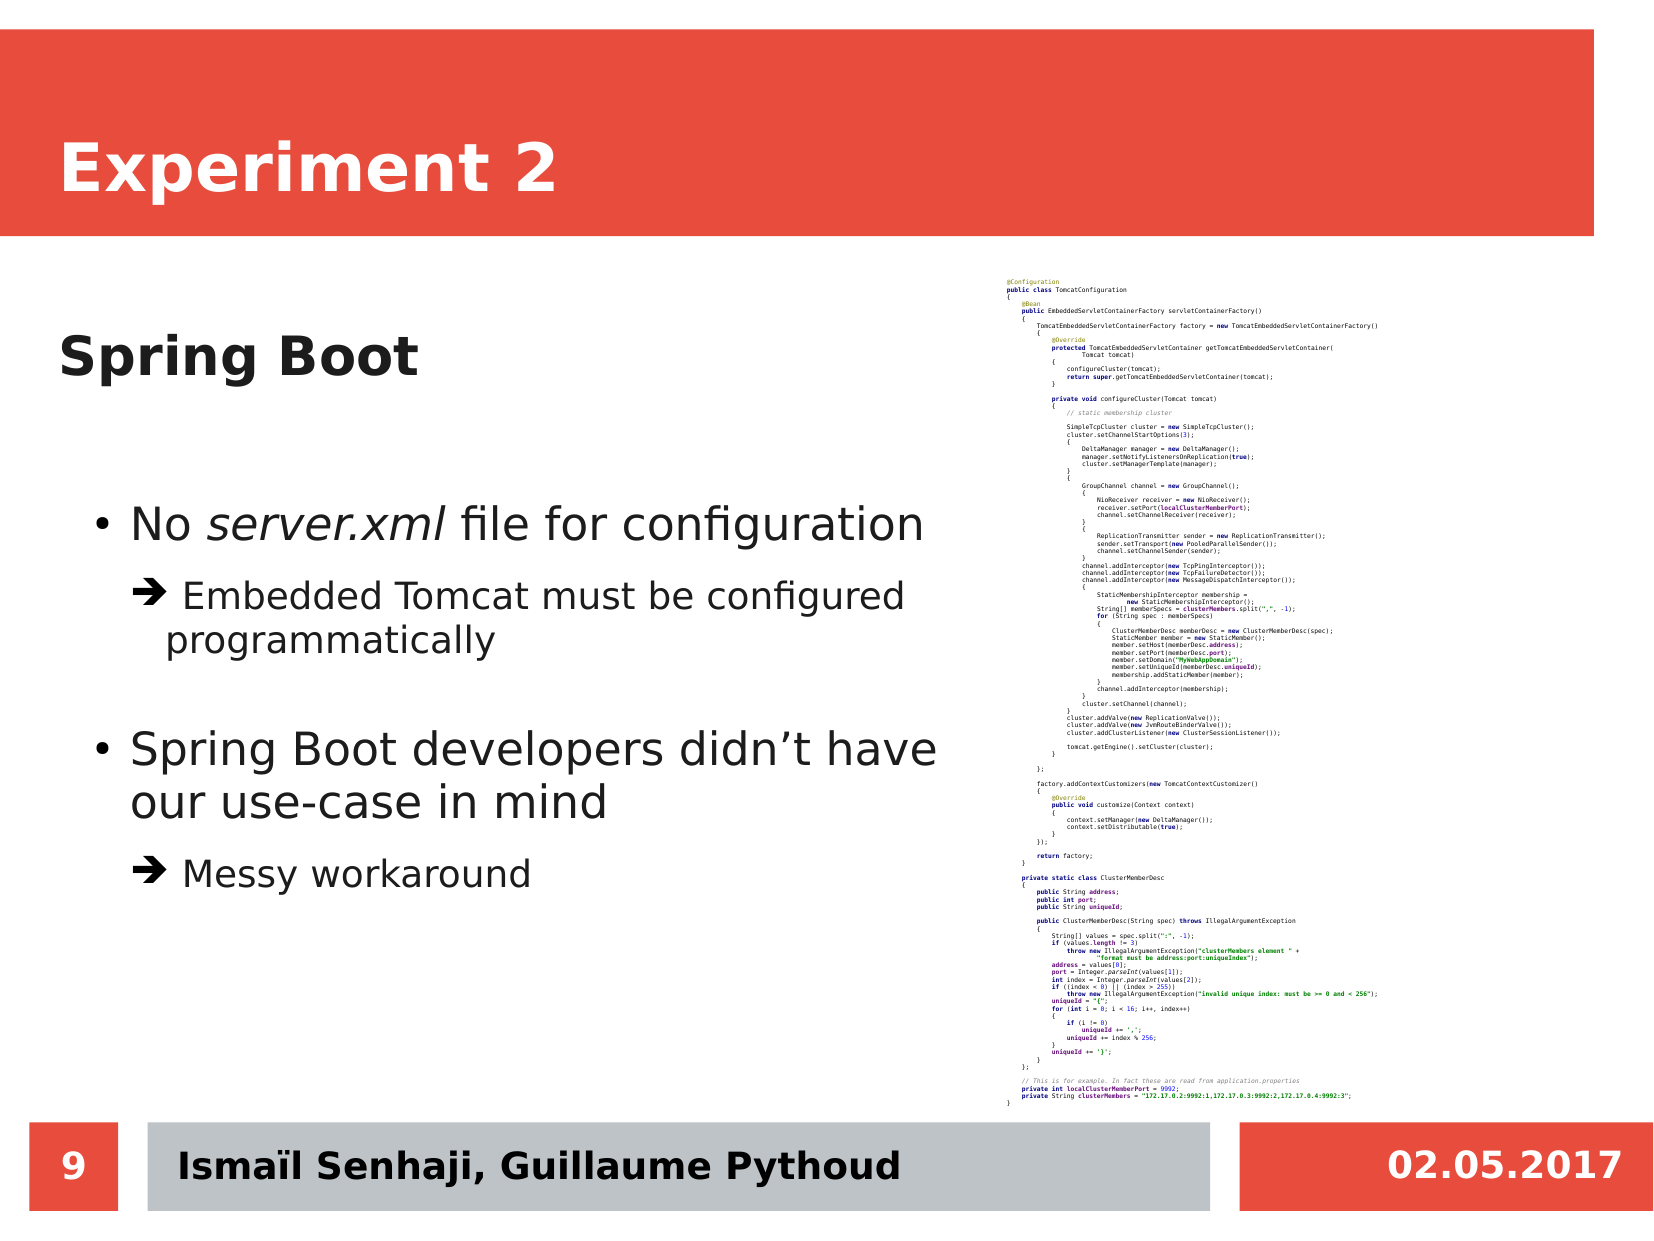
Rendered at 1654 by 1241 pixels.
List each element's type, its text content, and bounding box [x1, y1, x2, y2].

list Spring Boot No server.xml file for configuration Embedded Tomcat must be configured programmatically Spring Boot developers didn’t have our use-case in mind Messy workaround [58, 324, 981, 1093]
text_box @Configuration public class TomcatConfiguration { @Bean public EmbeddedServletContainerFactory servletContainerFactory() { TomcatEmbeddedServletContainerFactory factory = new TomcatEmbeddedServletContainerFactory() { @Override protected TomcatEmbeddedServletContainer getTomcatEmbeddedServletContainer( Tomcat tomcat) { configureCluster(tomcat); return super.getTomcatEmbeddedServletContainer(tomcat); } private void configureCluster(Tomcat tomcat) { // static membership cluster SimpleTcpCluster cluster = new SimpleTcpCluster(); cluster.setChannelStartOptions(3); { DeltaManager manager = new DeltaManager(); manager.setNotifyListenersOnReplication(true); cluster.setManagerTemplate(manager); } { GroupChannel channel = new GroupChannel(); { NioReceiver receiver = new NioReceiver(); receiver.setPort(localClusterMemberPort); channel.setChannelReceiver(receiver); } { ReplicationTransmitter sender = new ReplicationTransmitter(); sender.setTransport(new PooledParallelSender()); channel.setChannelSender(sender); } channel.addInterceptor(new TcpPingInterceptor()); channel.addInterceptor(new TcpFailureDetector()); channel.addInterceptor(new MessageDispatchInterceptor()); { StaticMembershipInterceptor membership = new StaticMembershipInterceptor(); String[] memberSpecs = clusterMembers.split(",", -1); for (String spec : memberSpecs) { ClusterMemberDesc memberDesc = new ClusterMemberDesc(spec); StaticMember member = new StaticMember(); member.setHost(memberDesc.address); member.setPort(memberDesc.port); member.setDomain("MyWebAppDomain"); member.setUniqueId(memberDesc.uniqueId); membership.addStaticMember(member); } channel.addInterceptor(membership); } cluster.setChannel(channel); } cluster.addValve(new ReplicationValve()); cluster.addValve(new JvmRouteBinderValve()); cluster.addClusterListener(new ClusterSessionListener()); tomcat.getEngine().setCluster(cluster); } }; factory.addContextCustomizers(new TomcatContextCustomizer() { @Override public void customize(Context context) { context.setManager(new DeltaManager()); context.setDistributable(true); } }); return factory; } private static class ClusterMemberDesc { public String address; public int port; public String uniqueId; public ClusterMemberDesc(String spec) throws IllegalArgumentException { String[] values = spec.split(":", -1); if (values.length != 3) throw new IllegalArgumentException("clusterMembers element " + "format must be address:port:uniqueIndex"); address = values[0]; port = Integer.parseInt(values[1]); int index = Integer.parseInt(values[2]); if ((index < 0) || (index > 255)) throw new IllegalArgumentException("invalid unique index: must be >= 0 and < 256"); uniqueId = "{"; for (int i = 0; i < 16; i++, index++) { if (i != 0) uniqueId += ','; uniqueId += index % 256; } uniqueId += '}'; } }; // This is for example. In fact these are read from application.properties private int localClusterMemberPort = 9992; private String clusterMembers = "172.17.0.2:9992:1,172.17.0.3:9992:2,172.17.0.4:9992:3"; } [992, 271, 1630, 1095]
title Experiment 2 [58, 59, 1594, 207]
